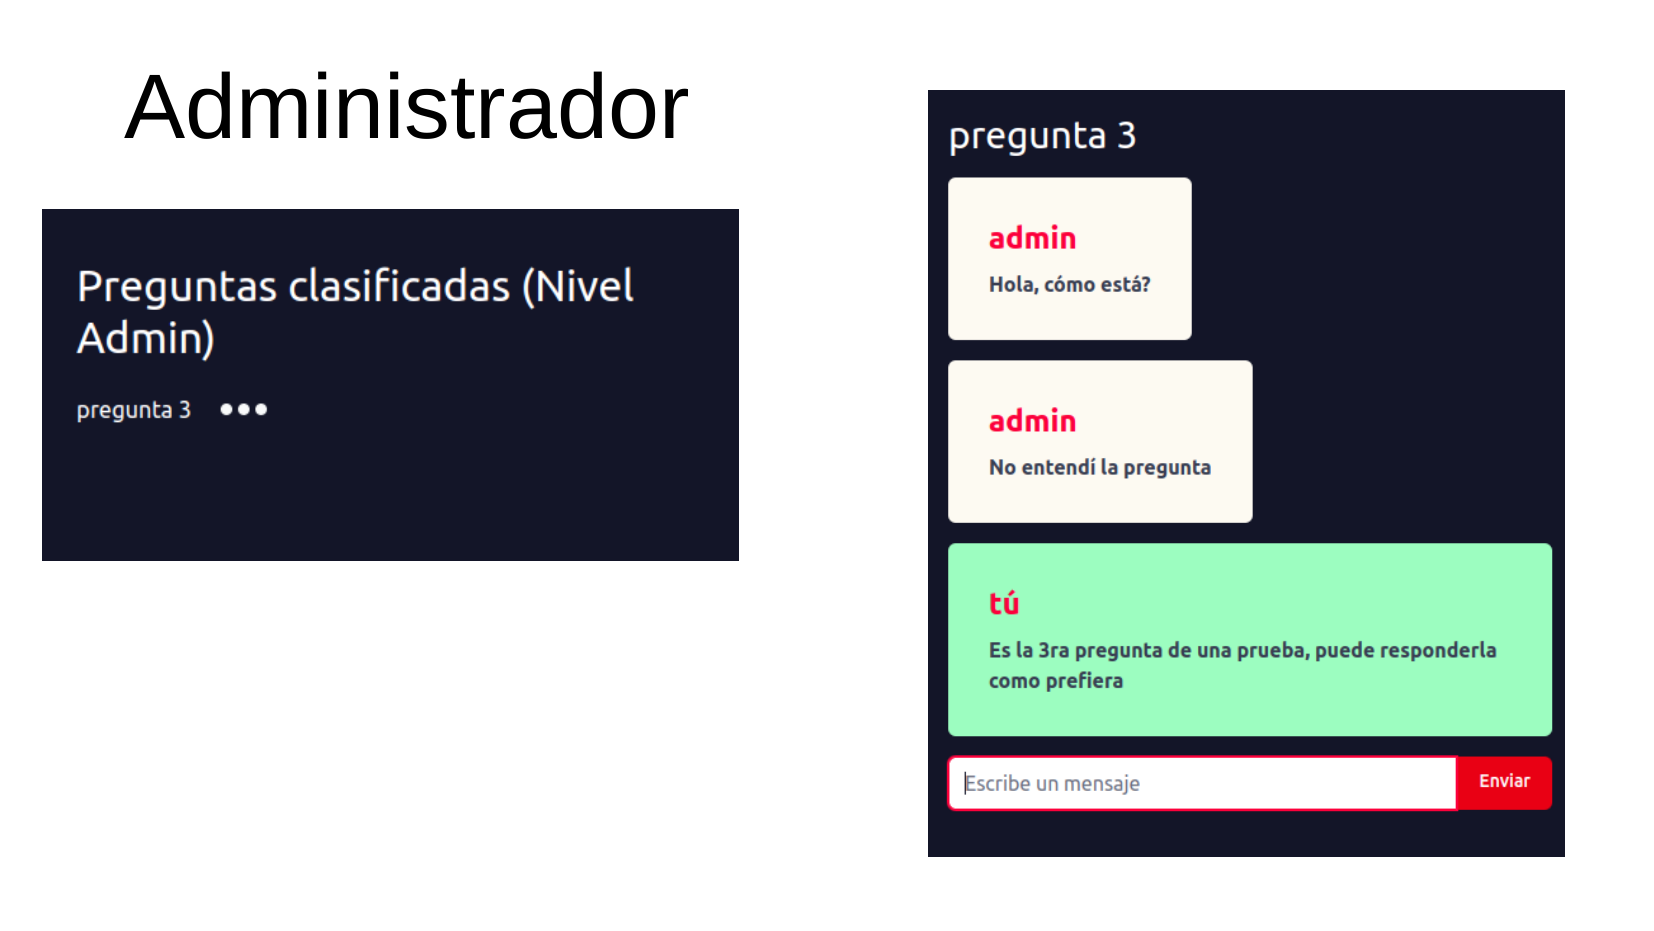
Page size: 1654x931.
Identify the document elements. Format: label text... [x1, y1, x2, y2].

picture [42, 209, 739, 562]
picture [928, 90, 1565, 857]
title Administrador [0, 29, 1152, 185]
